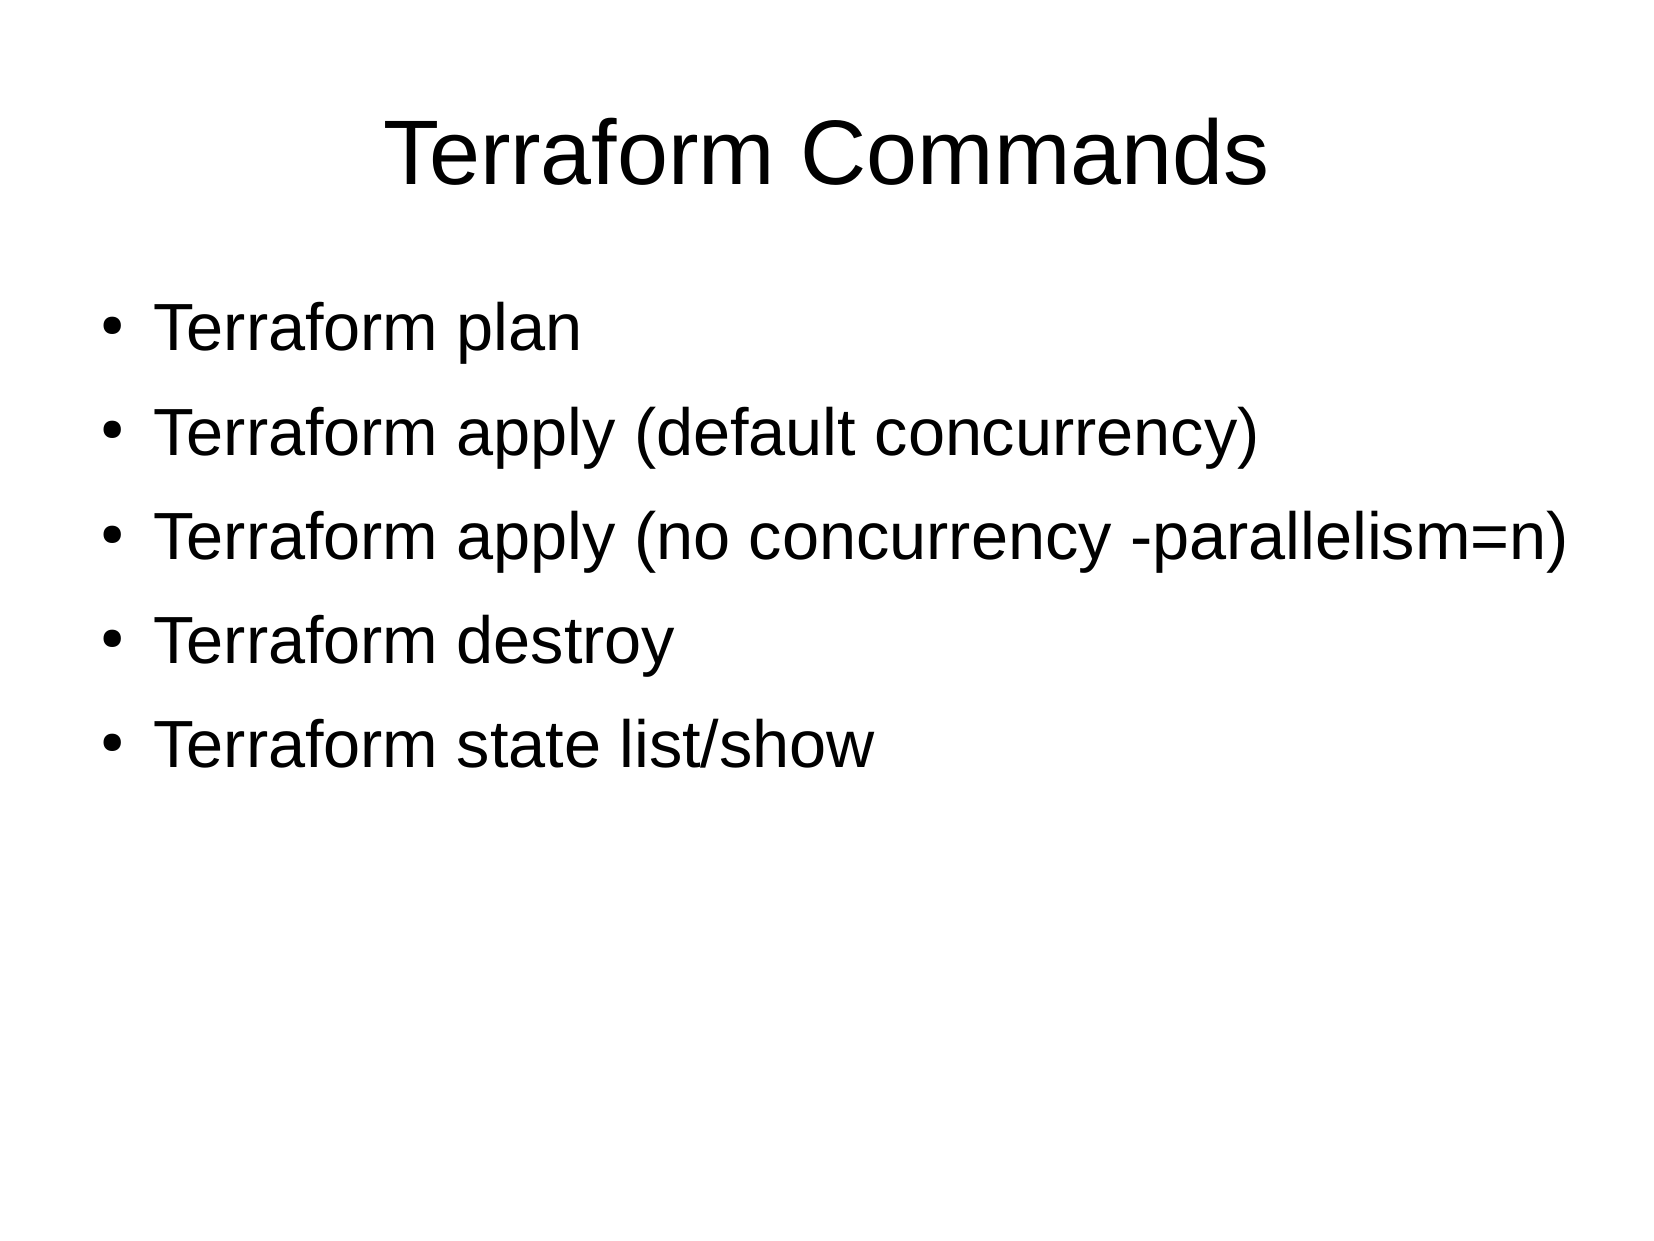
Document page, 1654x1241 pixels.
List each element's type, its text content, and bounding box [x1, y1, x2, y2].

list Terraform plan Terraform apply (default concurrency) Terraform apply (no concurrency -parallelism=n) Terraform destroy Terraform state list/show [82, 290, 1571, 1010]
title Terraform Commands [82, 49, 1571, 257]
